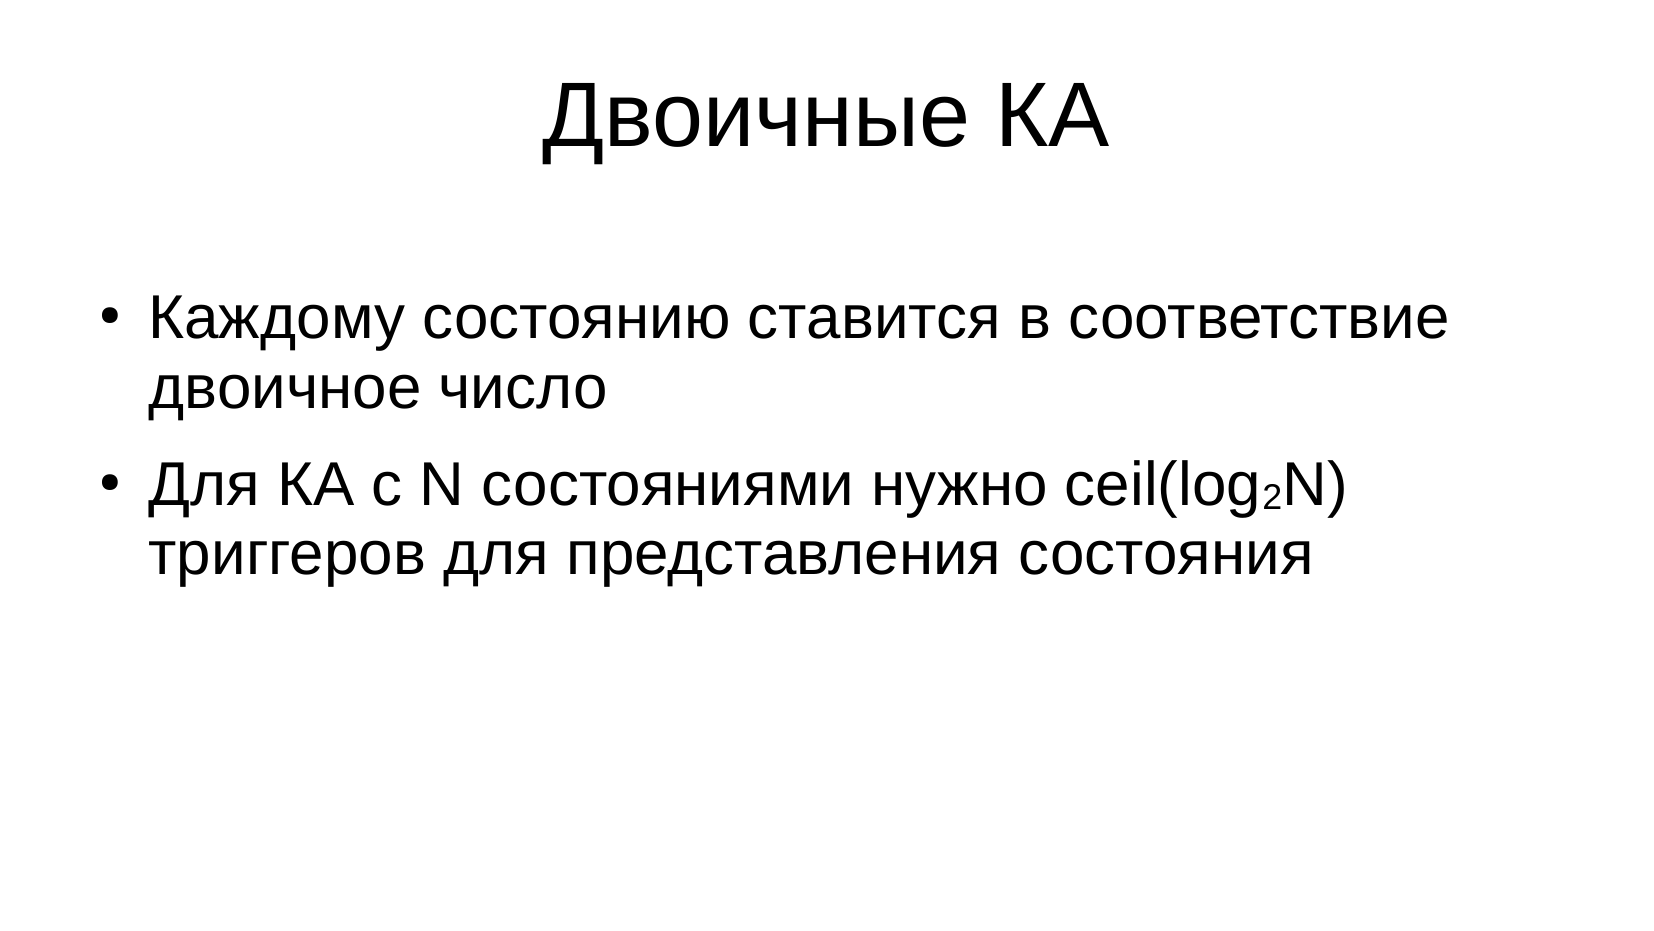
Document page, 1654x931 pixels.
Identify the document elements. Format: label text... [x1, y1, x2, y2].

list Каждому состоянию ставится в соответствие двоичное число Для КА с N состояниями нужно ceil(log2N) триггеров для представления состояния [82, 282, 1571, 590]
title Двоичные КА [82, 37, 1571, 193]
